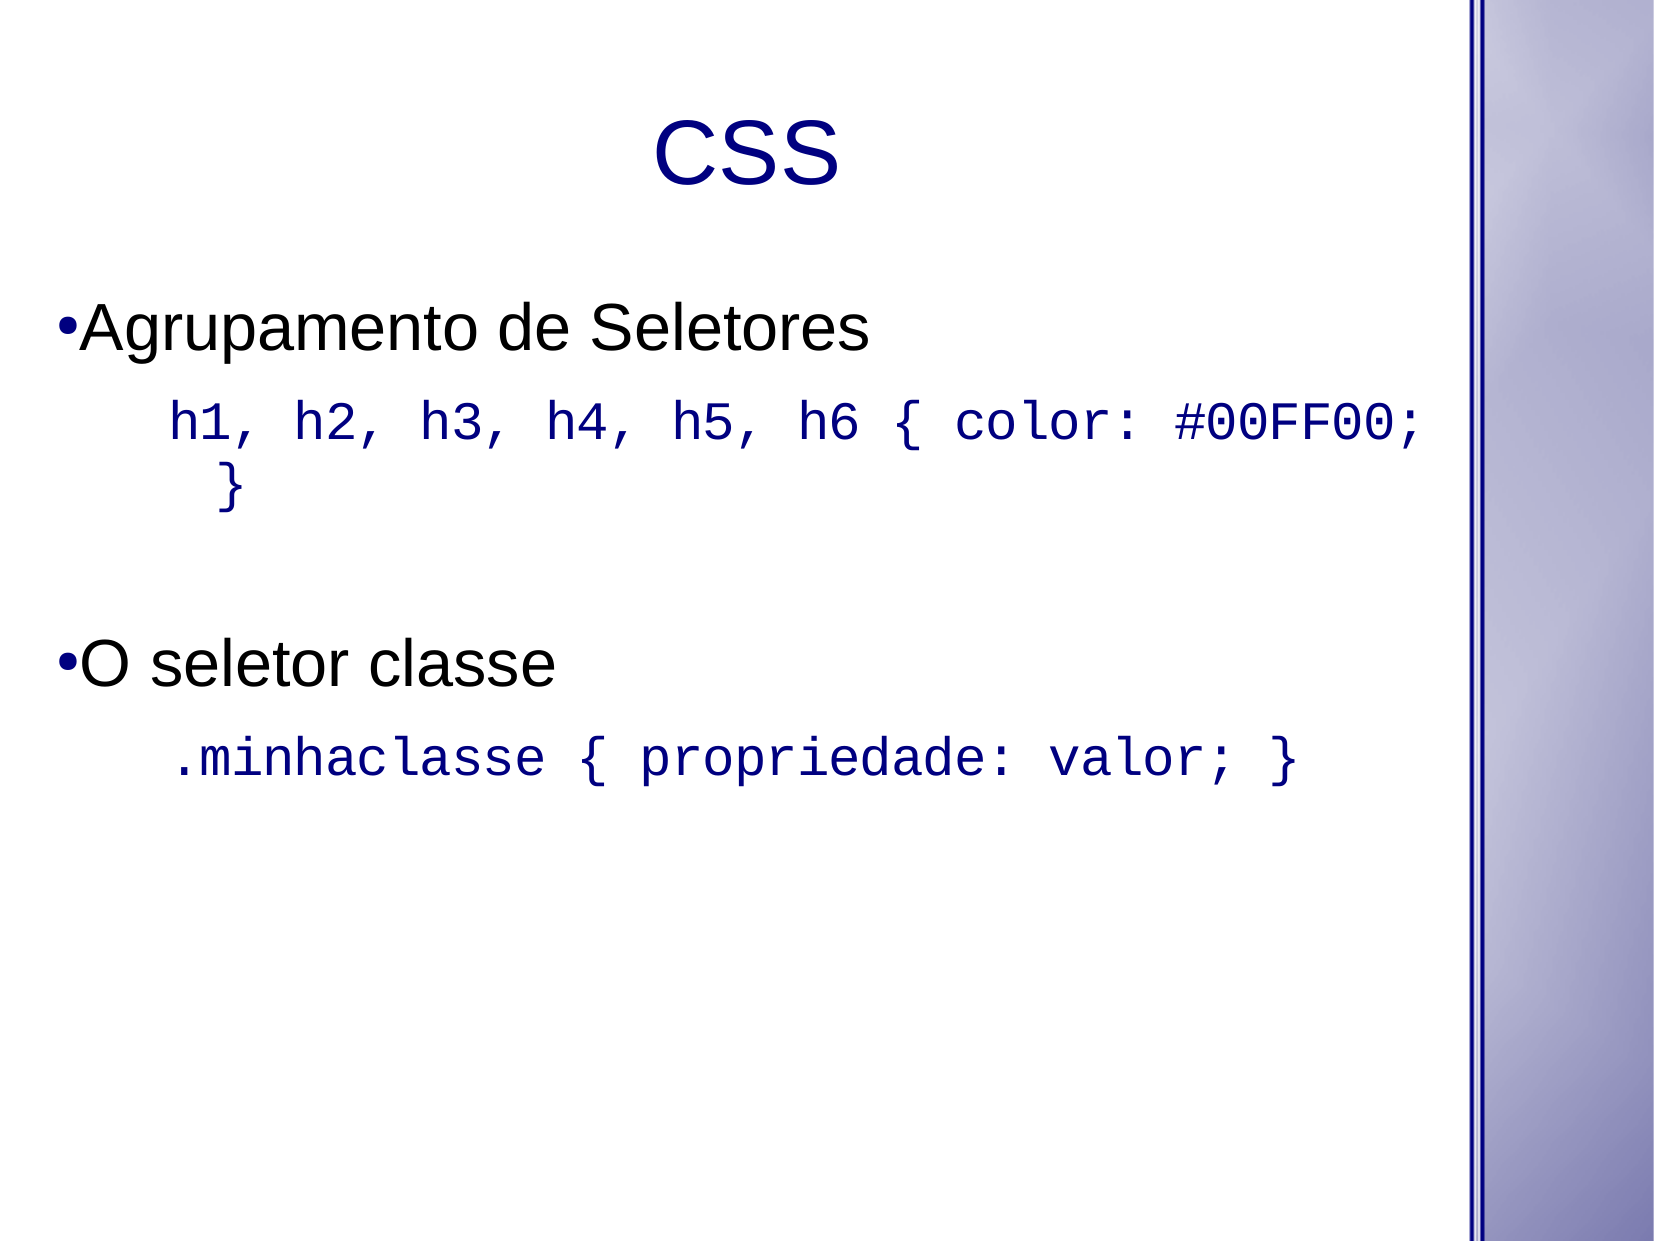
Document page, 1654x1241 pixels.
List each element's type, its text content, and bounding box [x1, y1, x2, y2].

title CSS [47, 49, 1447, 257]
list Agrupamento de Seletores h1, h2, h3, h4, h5, h6 { color: #00FF00; } O seletor classe .minhaclasse { propriedade: valor; } [47, 290, 1447, 1109]
picture [0, 0, 1654, 1241]
